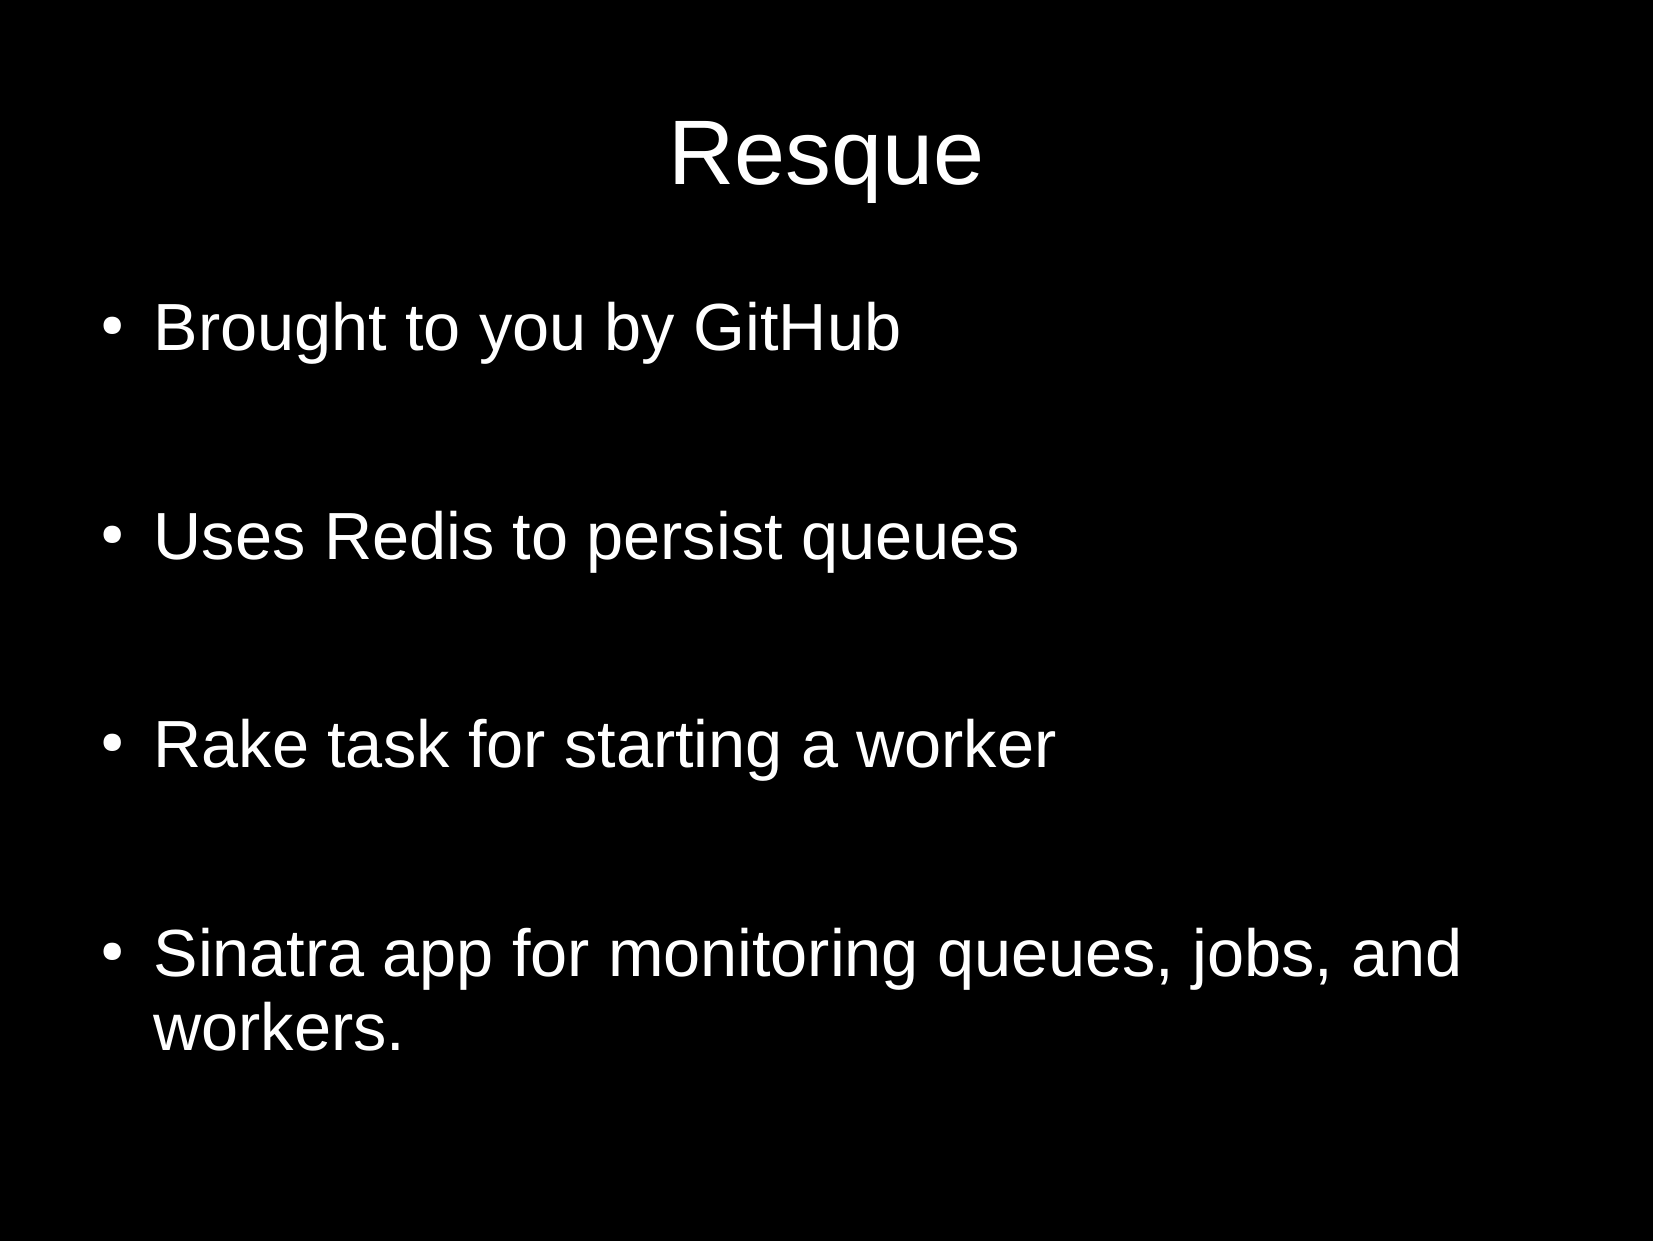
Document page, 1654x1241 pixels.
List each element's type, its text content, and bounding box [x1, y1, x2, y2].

title Resque [82, 49, 1571, 257]
list Brought to you by GitHub Uses Redis to persist queues Rake task for starting a worker Sinatra app for monitoring queues, jobs, and workers. [82, 290, 1571, 1109]
